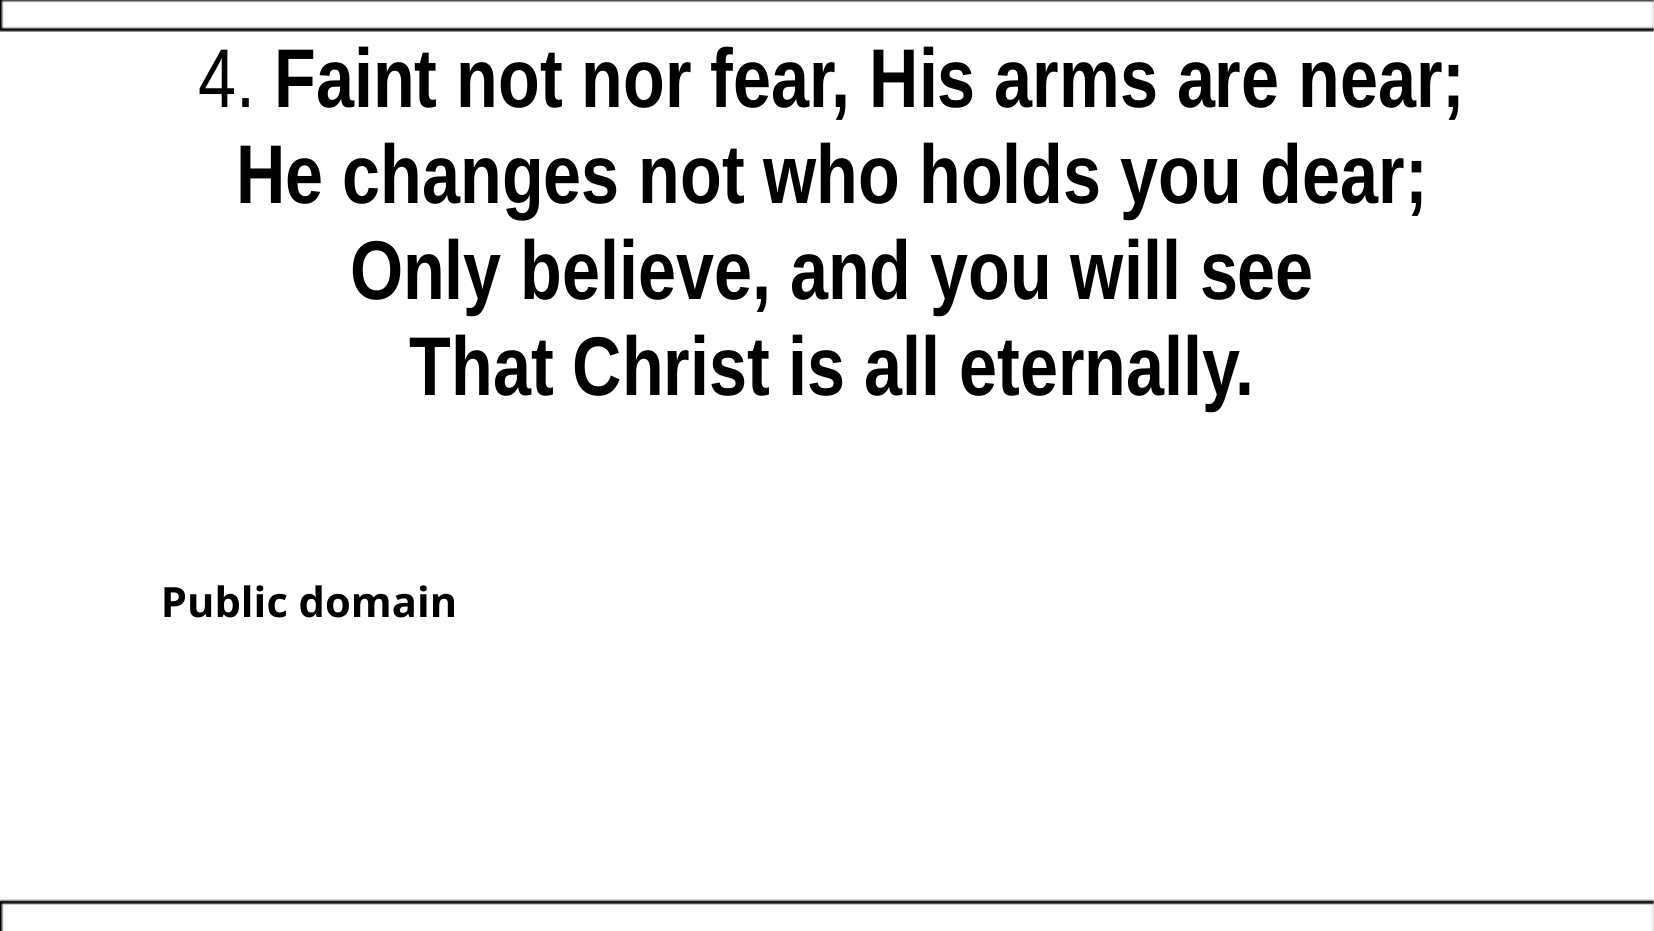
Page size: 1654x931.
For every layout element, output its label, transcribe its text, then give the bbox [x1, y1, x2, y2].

text_box 4. Faint not nor fear, His arms are near; He changes not who holds you dear; Only believe, and you will see That Christ is all eternally. Public domain [60, 22, 1606, 691]
picture [0, 0, 1654, 931]
